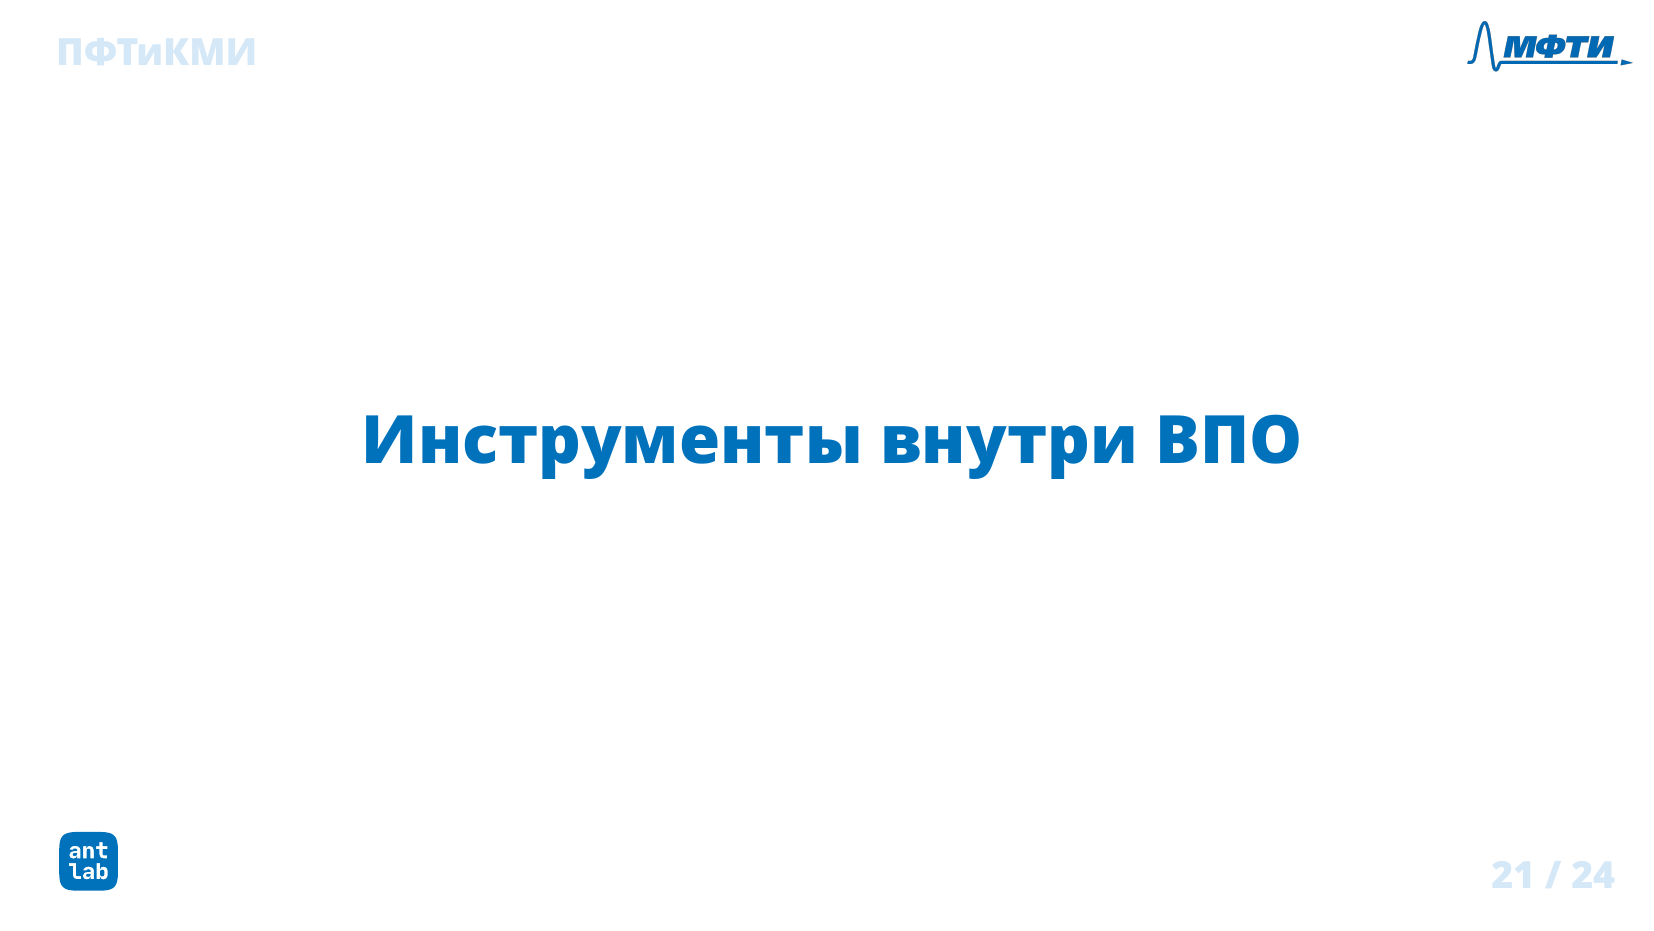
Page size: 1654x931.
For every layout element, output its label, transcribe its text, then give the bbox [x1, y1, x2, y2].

picture [1446, 0, 1654, 93]
title Инструменты внутри ВПО [88, 359, 1577, 515]
